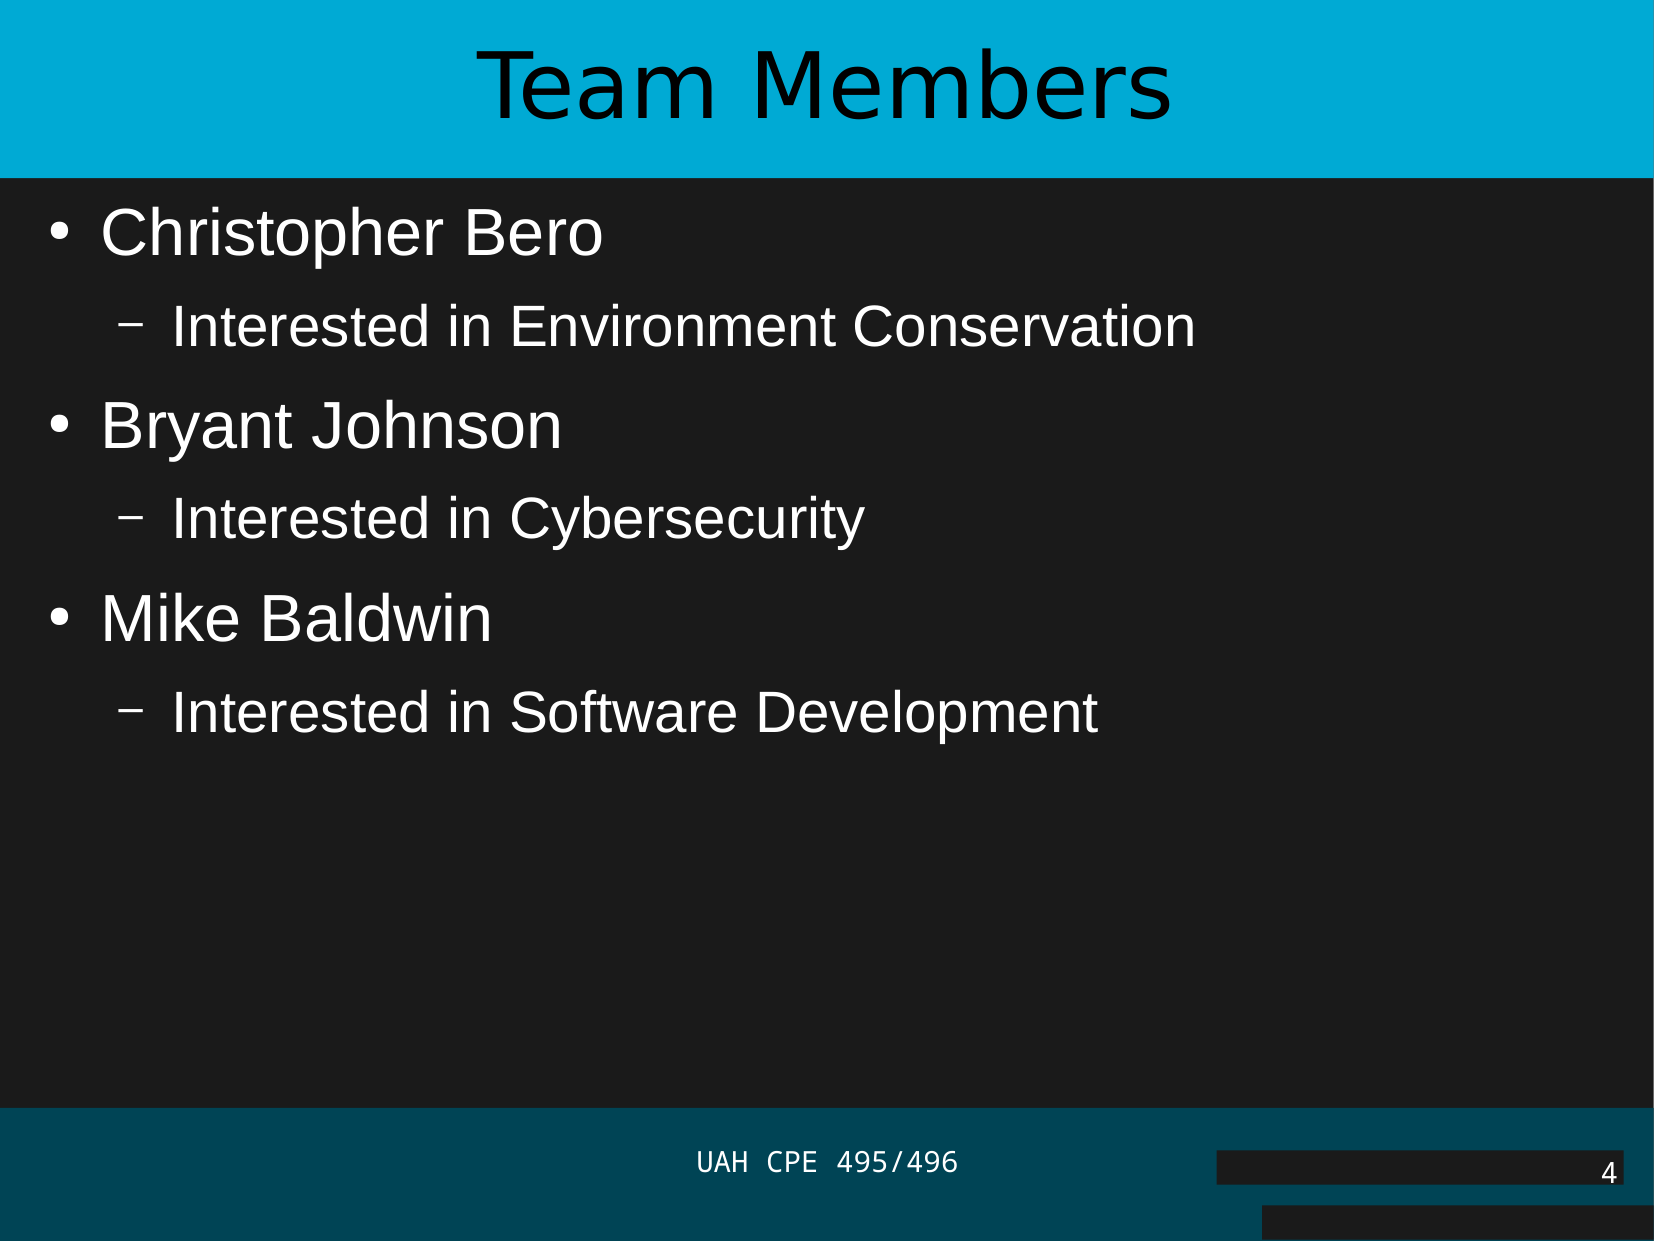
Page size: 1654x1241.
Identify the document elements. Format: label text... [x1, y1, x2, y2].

title Team Members [82, 8, 1571, 166]
list Christopher Bero Interested in Environment Conservation Bryant Johnson Interested in Cybersecurity Mike Baldwin Interested in Software Development [30, 195, 1636, 1096]
